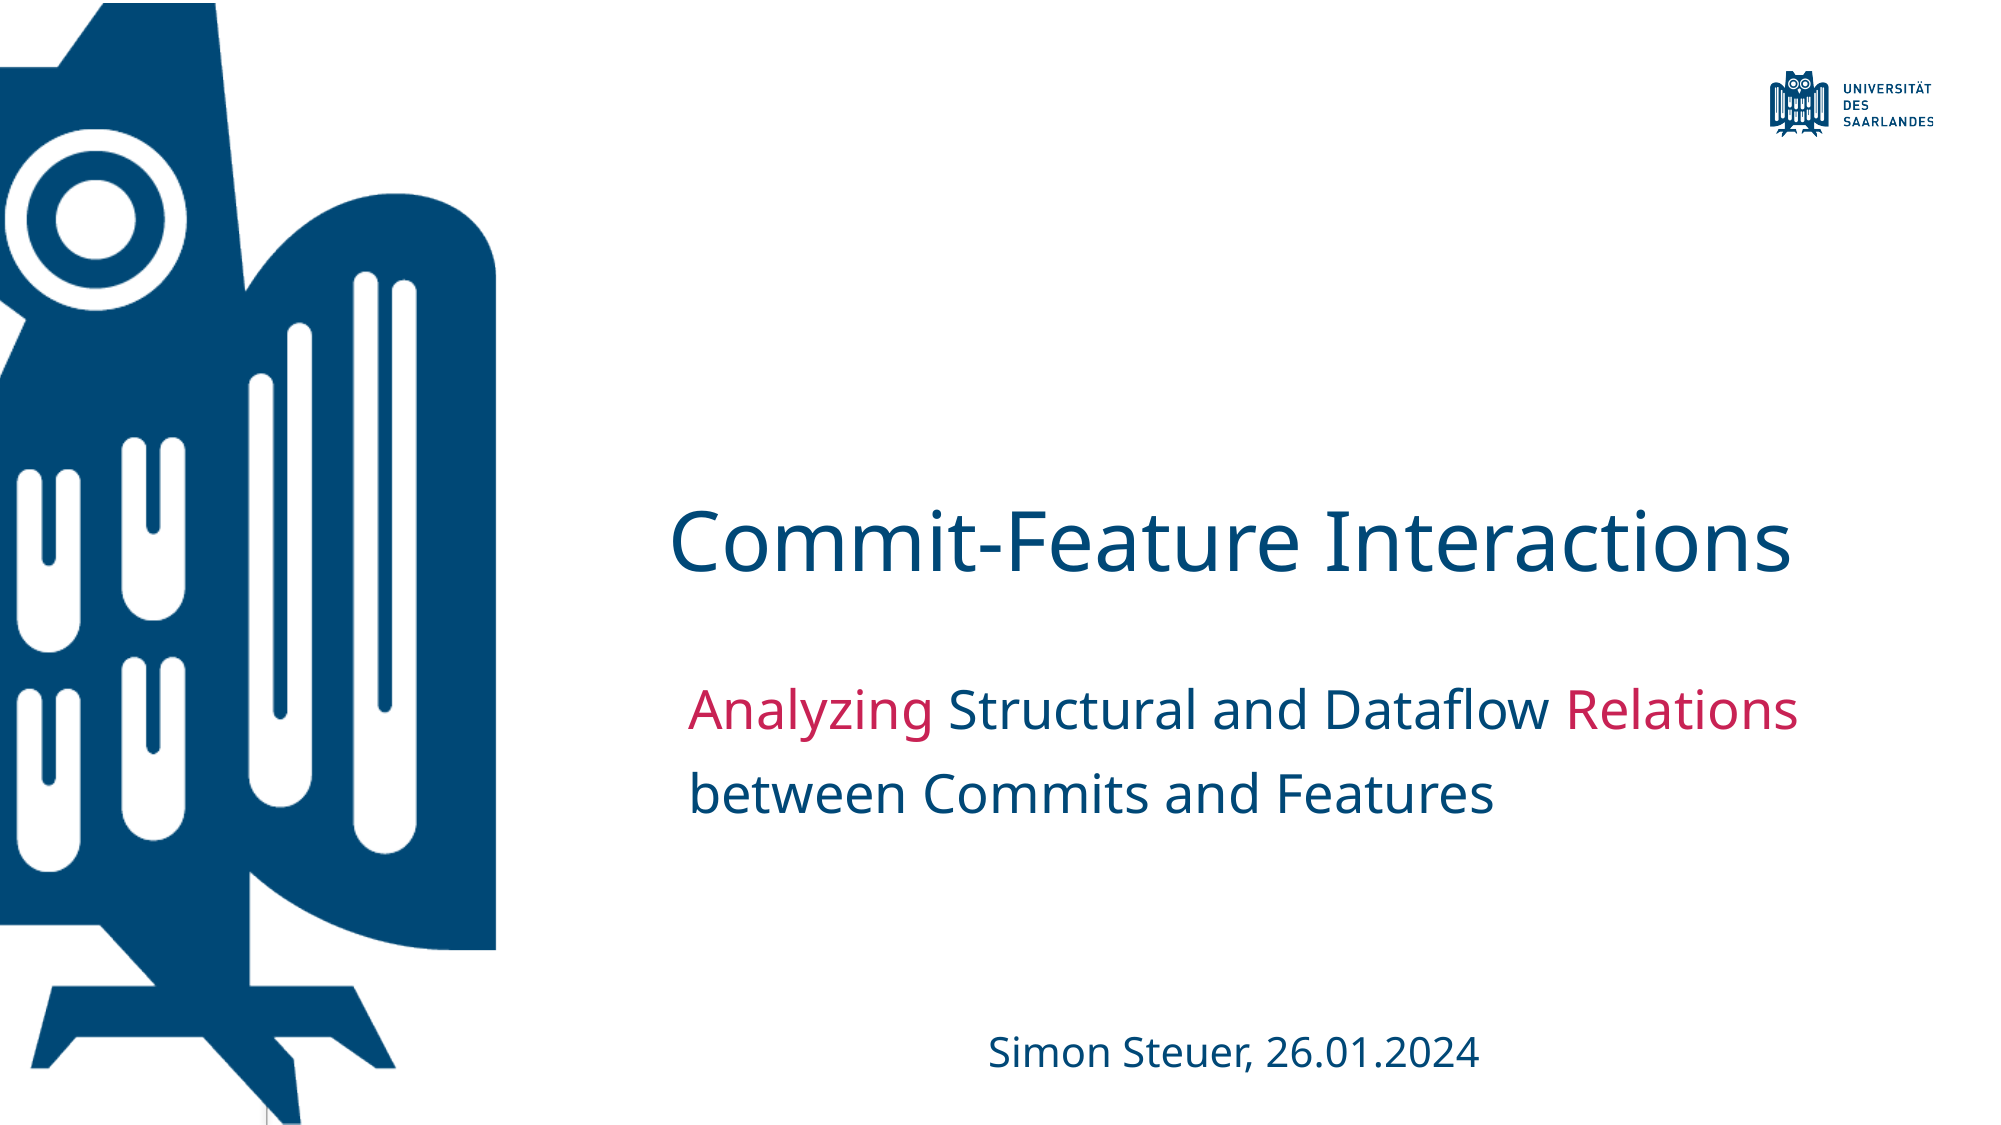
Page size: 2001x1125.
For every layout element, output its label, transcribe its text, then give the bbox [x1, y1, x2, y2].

picture [0, 3, 497, 1125]
subtitle Analyzing Structural and Dataflow Relations between Commits and Features Simon Steuer, 26.01.2024 [673, 648, 1920, 776]
picture [1770, 71, 1934, 137]
title Commit-Feature Interactions [653, 481, 1890, 650]
